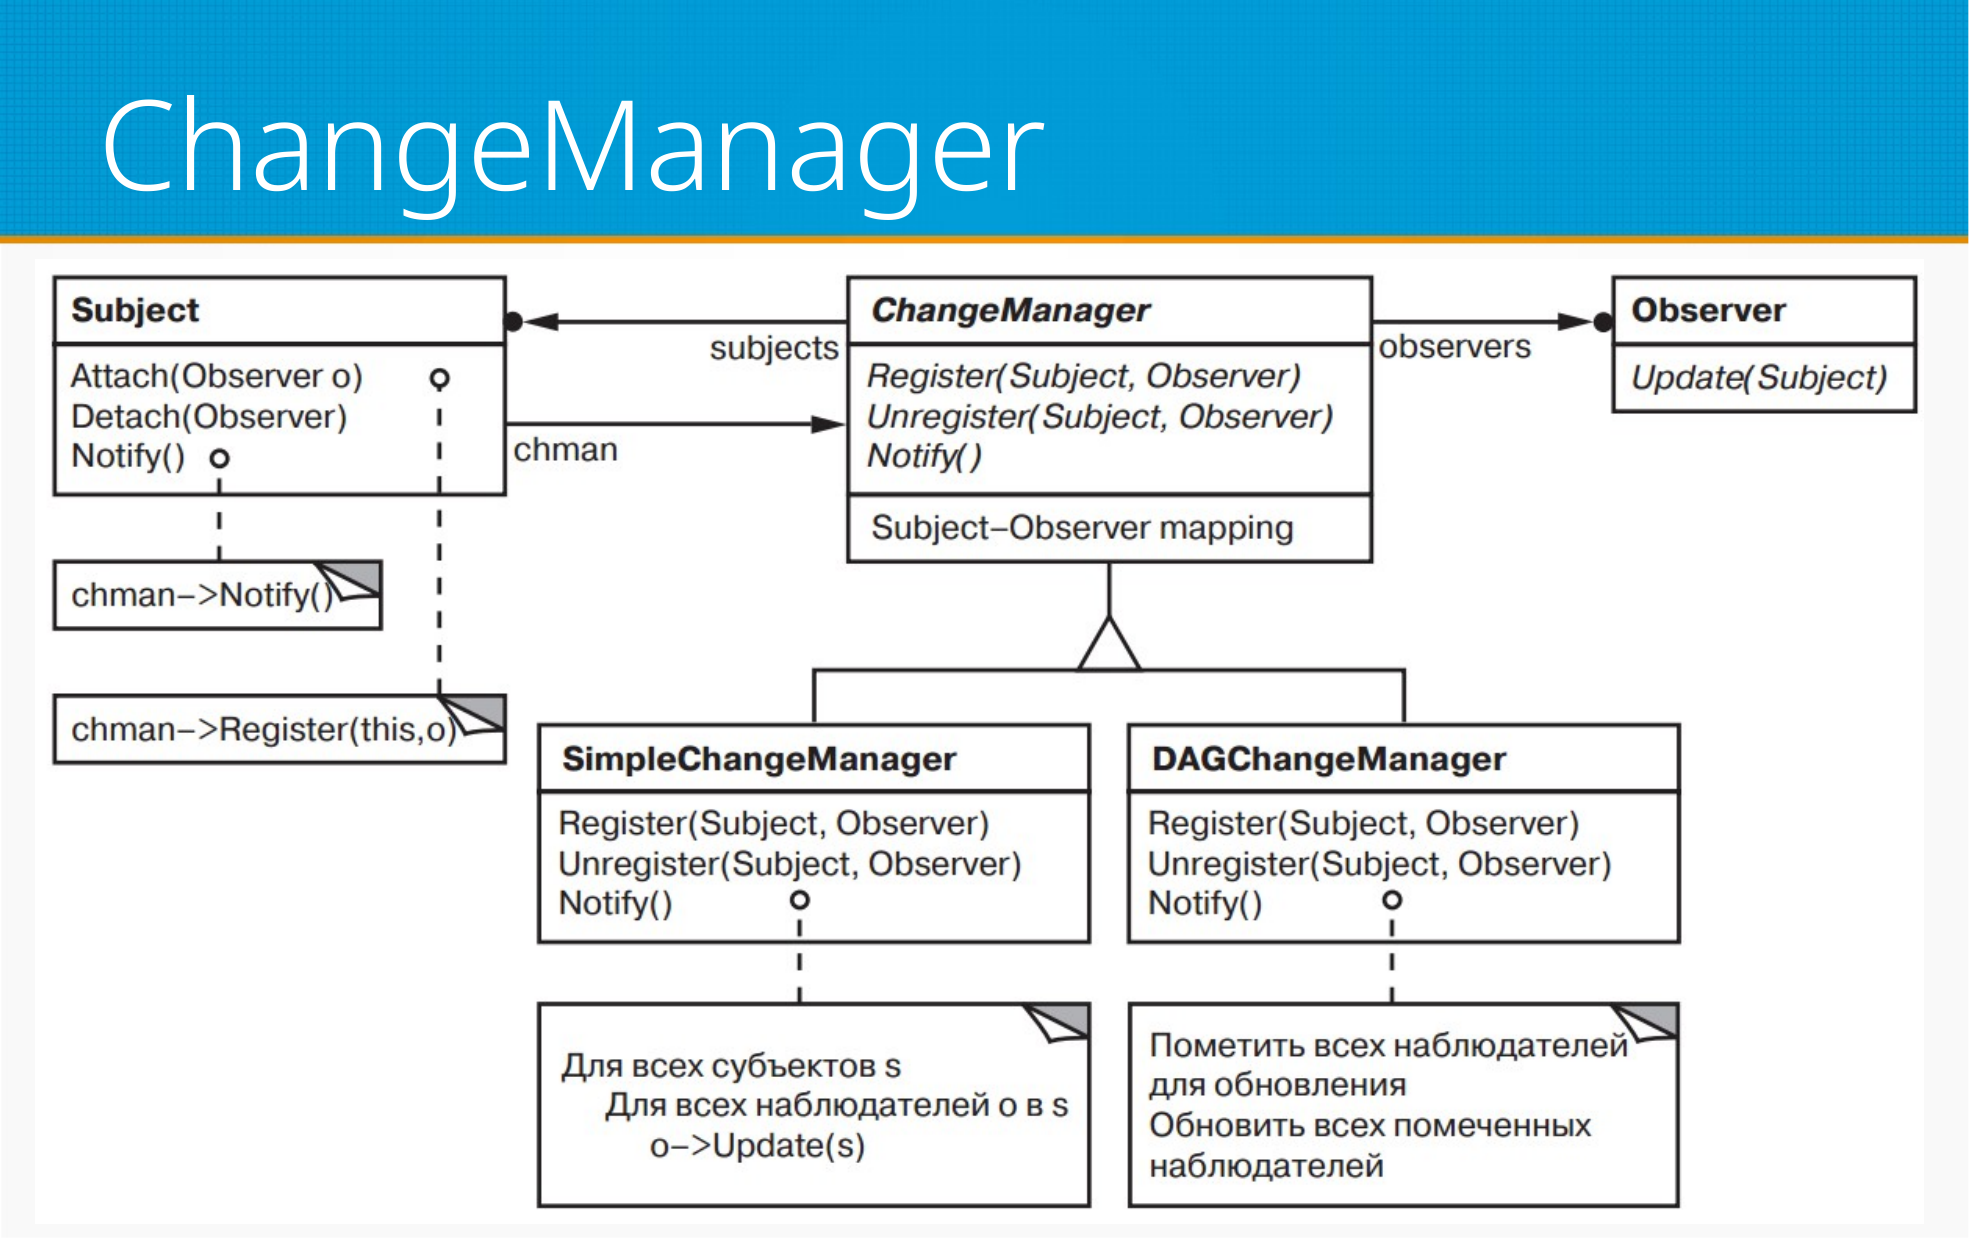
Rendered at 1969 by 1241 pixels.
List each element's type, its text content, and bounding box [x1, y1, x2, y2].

picture [0, 233, 1969, 1241]
title ChangeManager [98, 19, 1870, 227]
